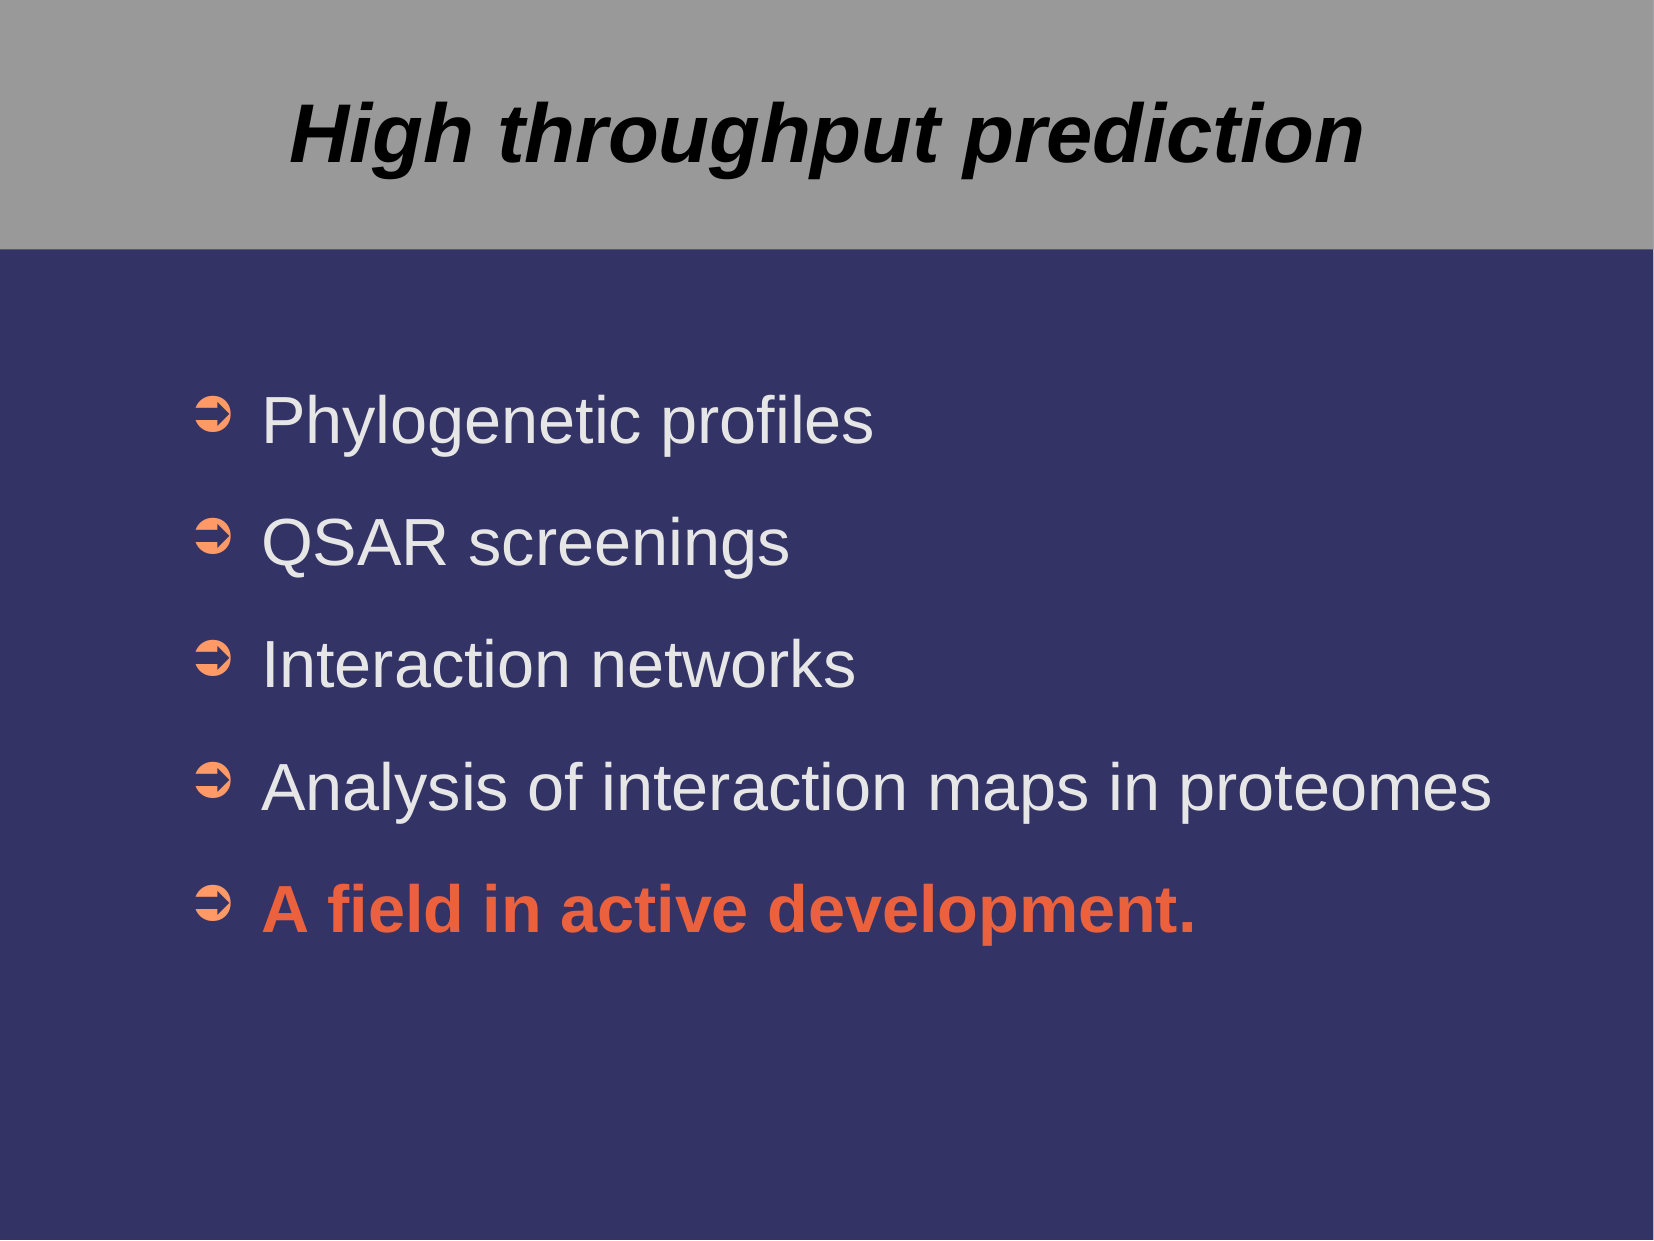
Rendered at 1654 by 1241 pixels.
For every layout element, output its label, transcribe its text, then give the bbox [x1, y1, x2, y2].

title High throughput prediction [121, 19, 1534, 227]
list Phylogenetic profiles QSAR screenings Interaction networks Analysis of interaction maps in proteomes A field in active development. [178, 364, 1570, 1147]
